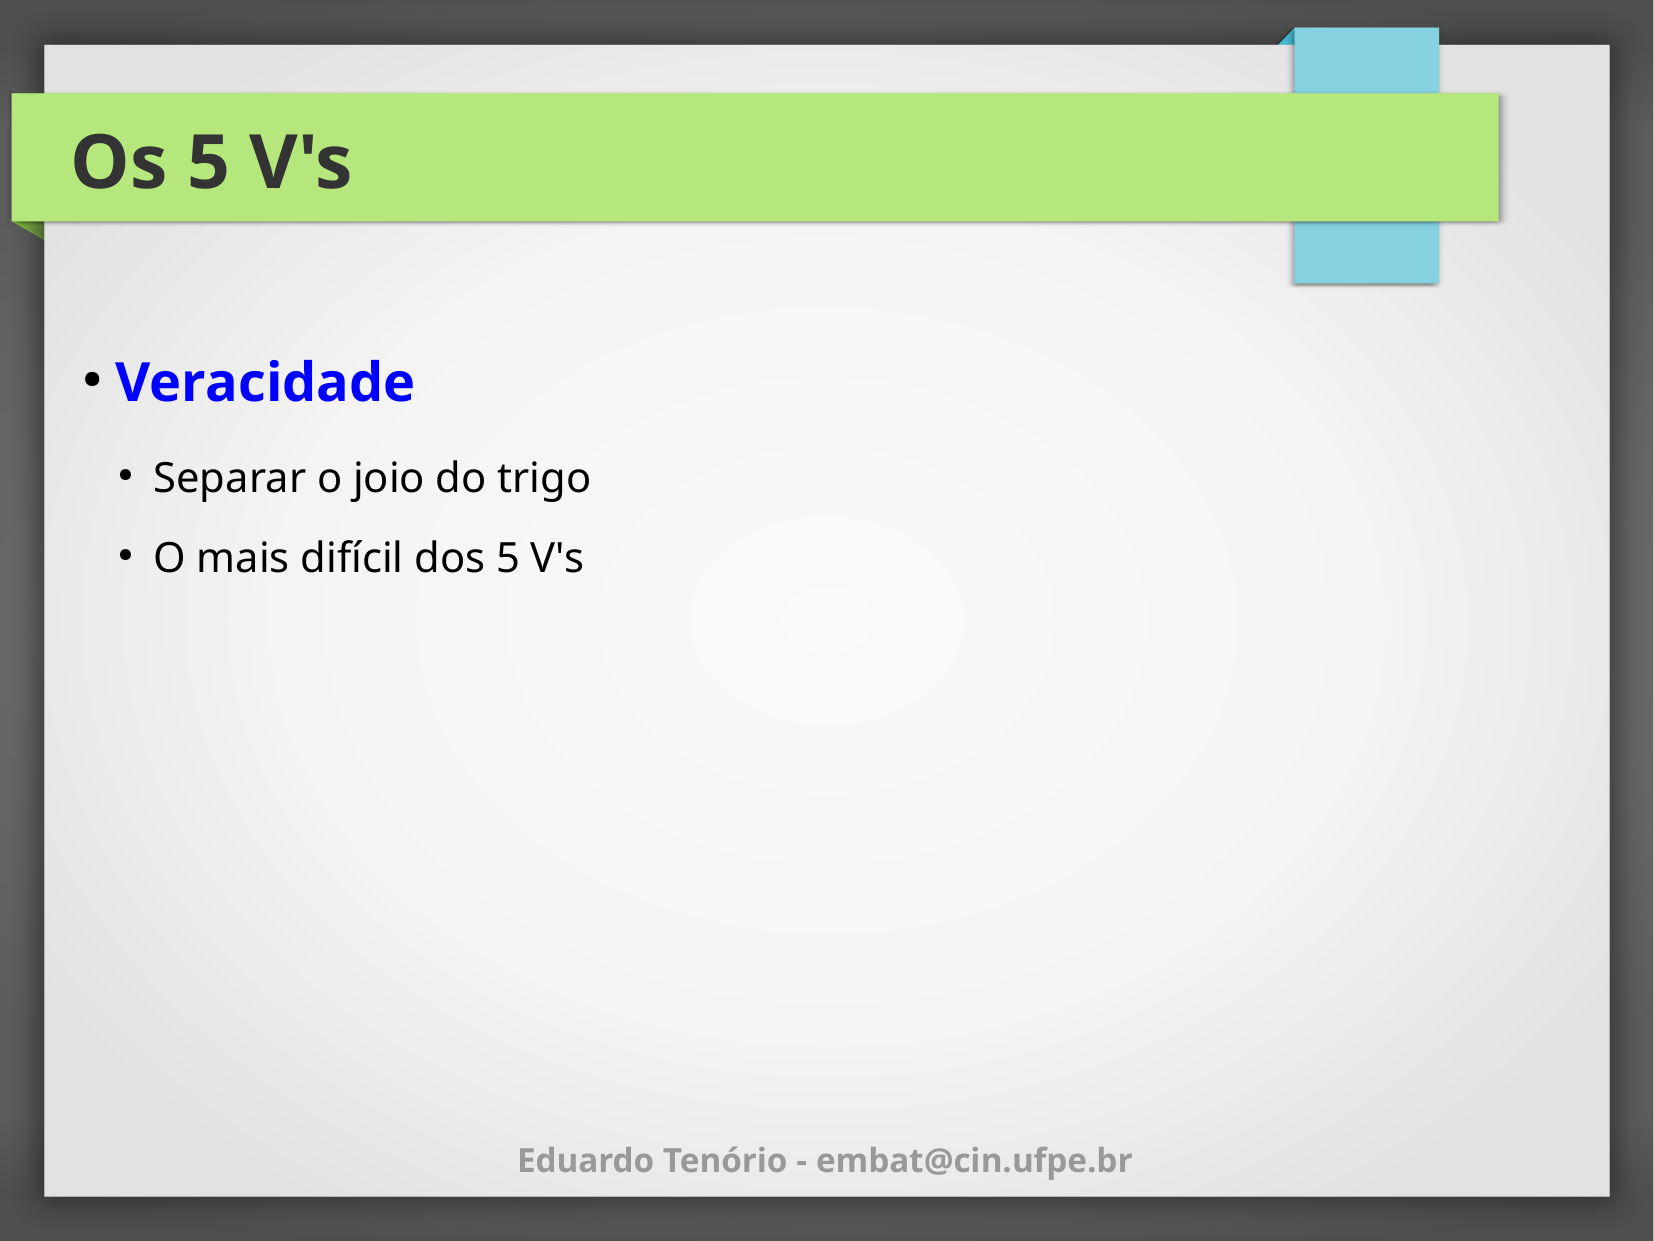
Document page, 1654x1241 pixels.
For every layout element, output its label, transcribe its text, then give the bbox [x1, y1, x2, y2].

text_box Eduardo Tenório - embat@cin.ufpe.br [45, 1130, 1606, 1201]
title Os 5 V's [70, 97, 1229, 221]
list Veracidade Separar o joio do trigo O mais difícil dos 5 V's [82, 343, 1538, 1063]
picture [0, 0, 1654, 1241]
